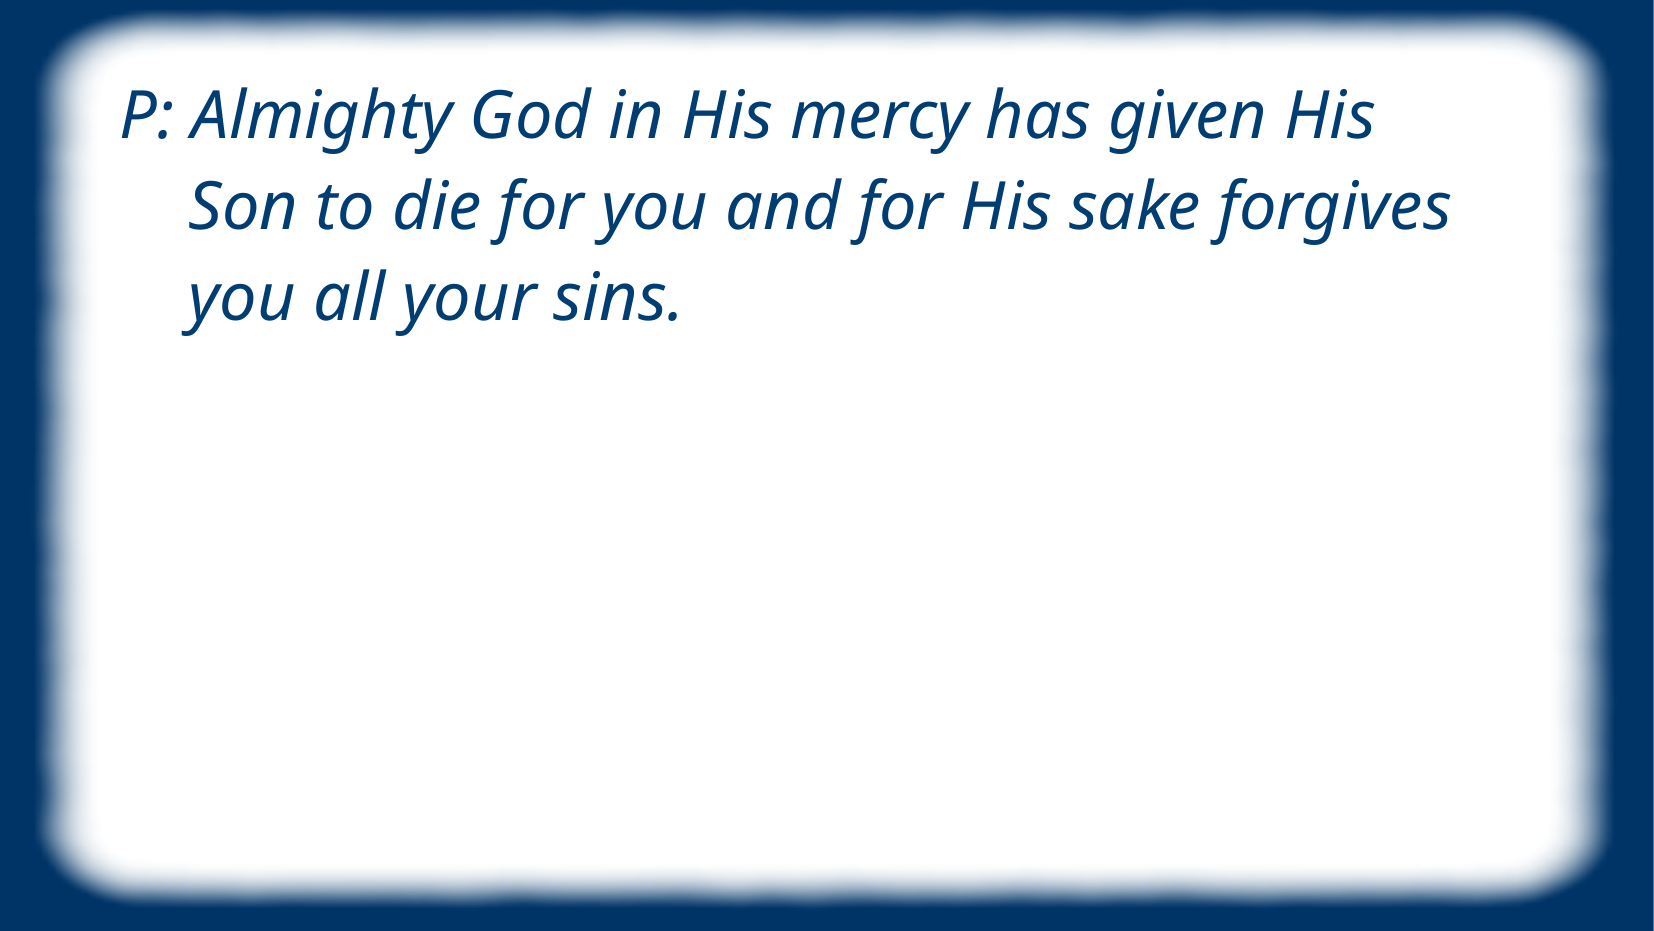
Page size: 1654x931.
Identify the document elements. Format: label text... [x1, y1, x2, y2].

picture [0, 0, 1654, 931]
text_box P: Almighty God in His mercy has given His Son to die for you and for His sake forgives you all your sins. [105, 60, 1531, 342]
